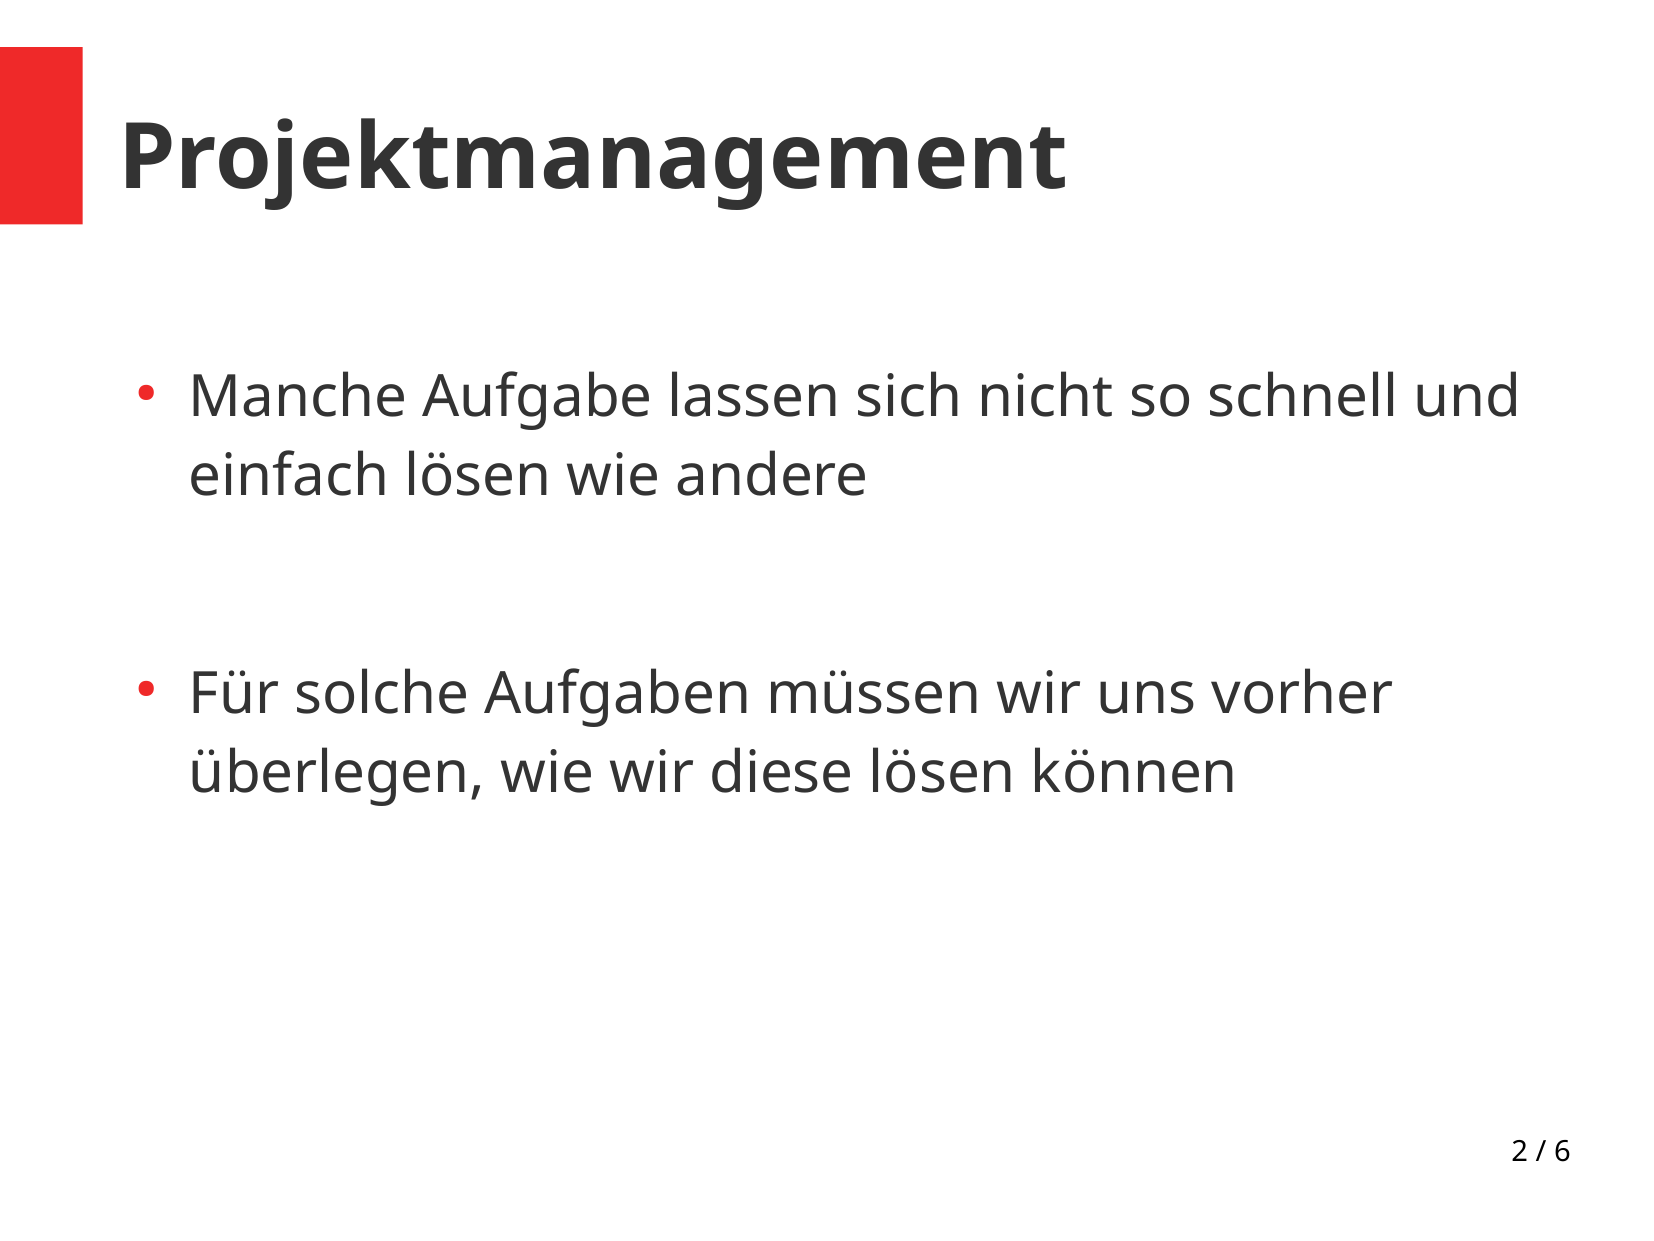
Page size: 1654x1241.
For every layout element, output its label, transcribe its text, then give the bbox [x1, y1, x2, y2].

title Projektmanagement [118, 49, 1571, 257]
list Manche Aufgabe lassen sich nicht so schnell und einfach lösen wie andere Für solche Aufgaben müssen wir uns vorher überlegen, wie wir diese lösen können [118, 354, 1536, 1074]
